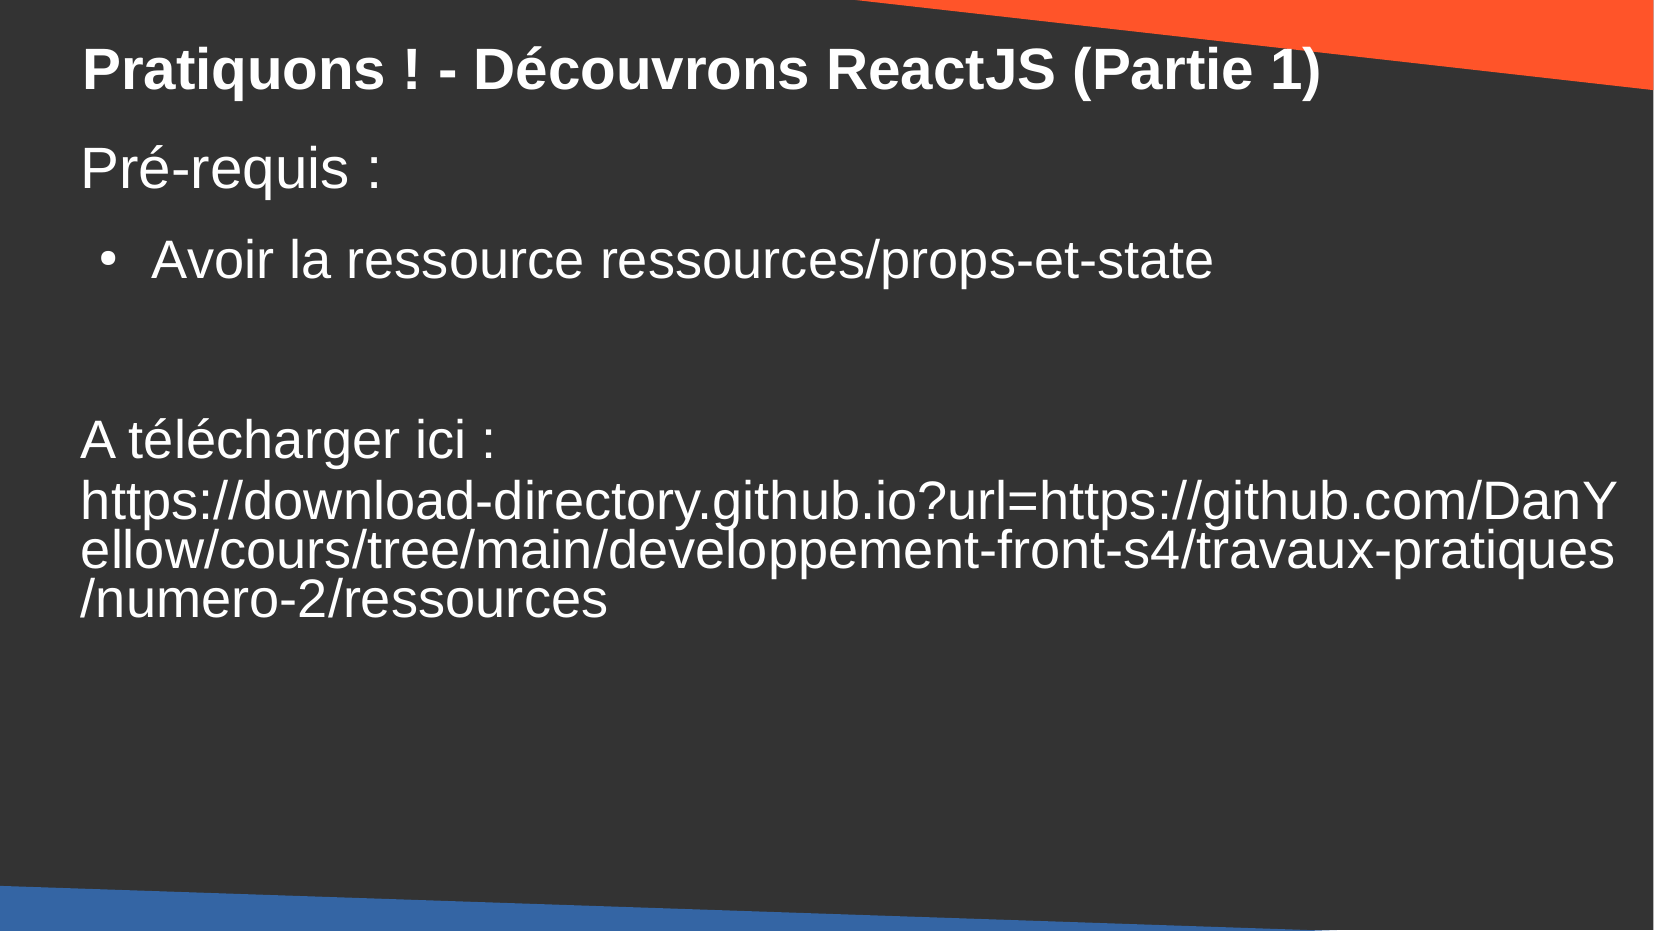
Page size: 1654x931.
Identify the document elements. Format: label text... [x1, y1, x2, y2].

list Pré-requis : Avoir la ressource ressources/props-et-state A télécharger ici : https://download-directory.github.io?url=https://github.com/DanYellow/cours/tree/main/developpement-front-s4/travaux-pratiques/numero-2/ressources [80, 135, 1620, 721]
text_box [0, 885, 1337, 931]
title Pratiquons ! - Découvrons ReactJS (Partie 1) [82, 37, 1571, 114]
text_box [855, 0, 1654, 91]
